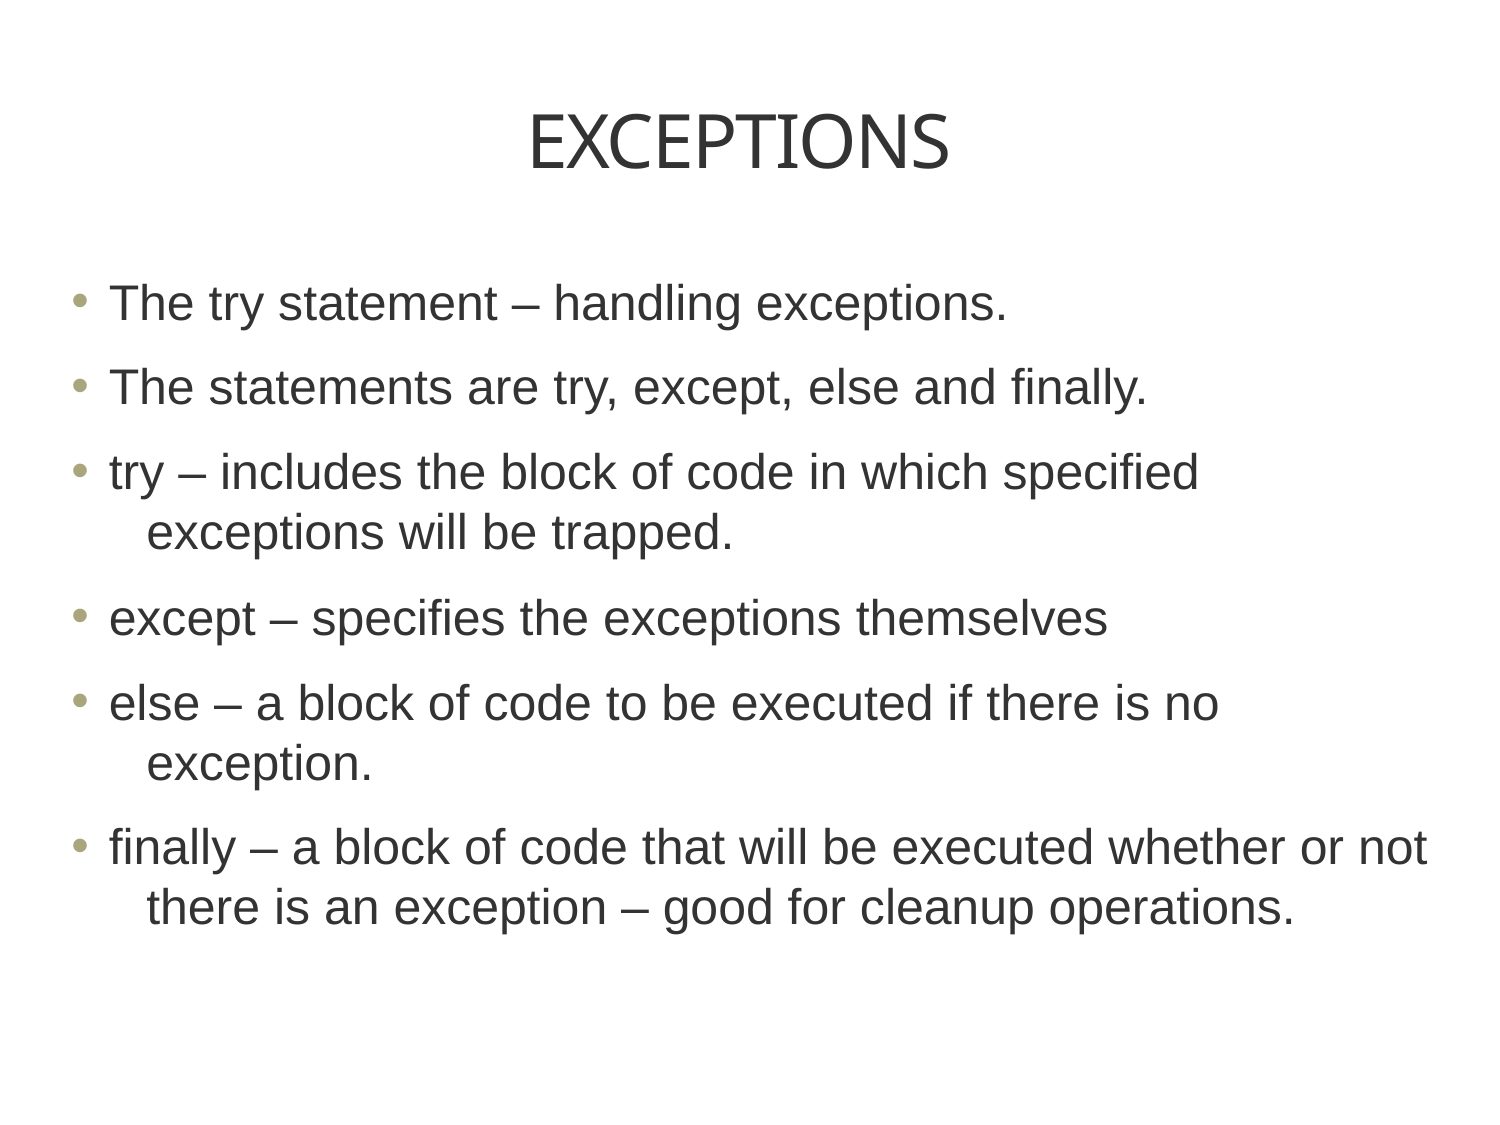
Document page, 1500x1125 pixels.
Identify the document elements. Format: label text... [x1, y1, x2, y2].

title EXCEPTIONS [18, 45, 1460, 233]
list The try statement – handling exceptions. The statements are try, except, else and finally. try – includes the block of code in which specified exceptions will be trapped. except – specifies the exceptions themselves else – a block of code to be executed if there is no exception. finally – a block of code that will be executed whether or not there is an exception – good for cleanup operations. [18, 262, 1460, 1098]
